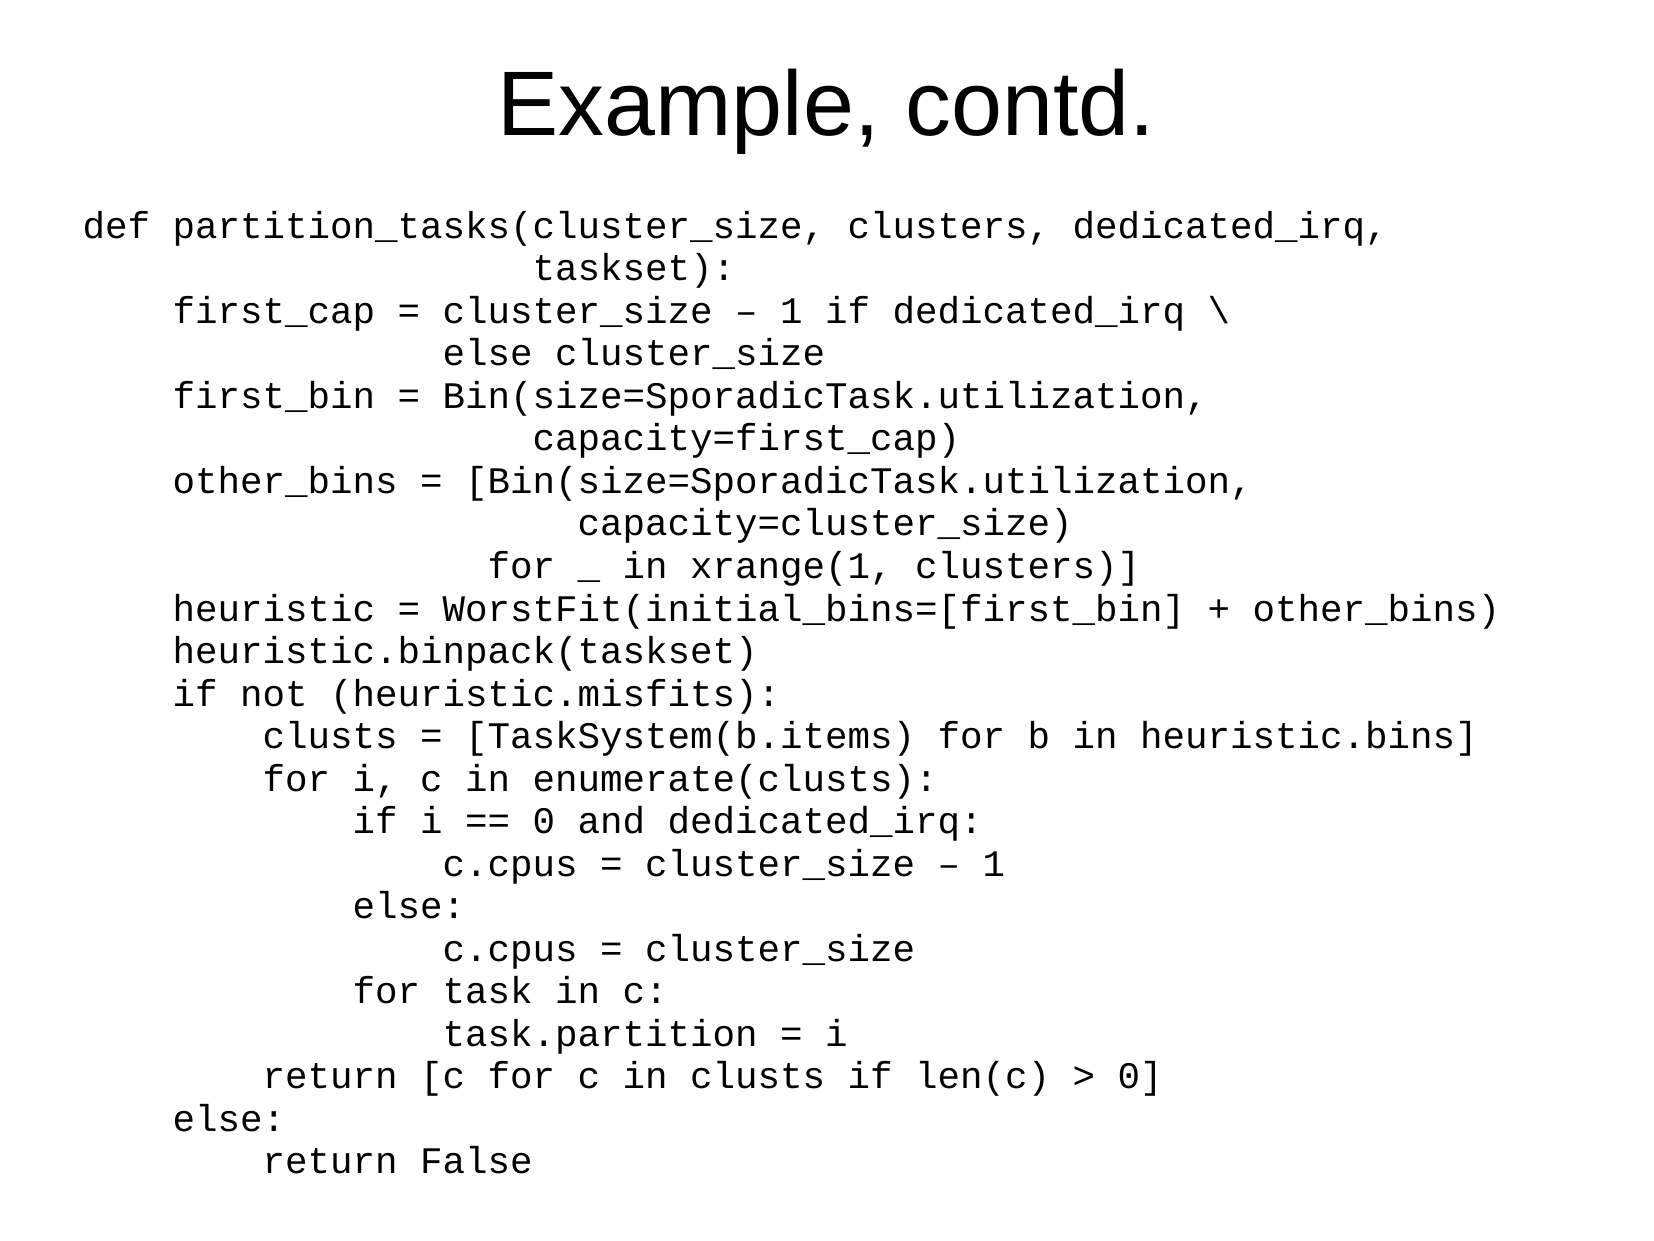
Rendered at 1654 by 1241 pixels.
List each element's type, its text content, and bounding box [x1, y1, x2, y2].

list def partition_tasks(cluster_size, clusters, dedicated_irq, taskset): first_cap = cluster_size – 1 if dedicated_irq \ else cluster_size first_bin = Bin(size=SporadicTask.utilization, capacity=first_cap) other_bins = [Bin(size=SporadicTask.utilization, capacity=cluster_size) for _ in xrange(1, clusters)] heuristic = WorstFit(initial_bins=[first_bin] + other_bins) heuristic.binpack(taskset) if not (heuristic.misfits): clusts = [TaskSystem(b.items) for b in heuristic.bins] for i, c in enumerate(clusts): if i == 0 and dedicated_irq: c.cpus = cluster_size – 1 else: c.cpus = cluster_size for task in c: task.partition = i return [c for c in clusts if len(c) > 0] else: return False [82, 207, 1571, 1201]
title Example, contd. [82, 0, 1571, 207]
